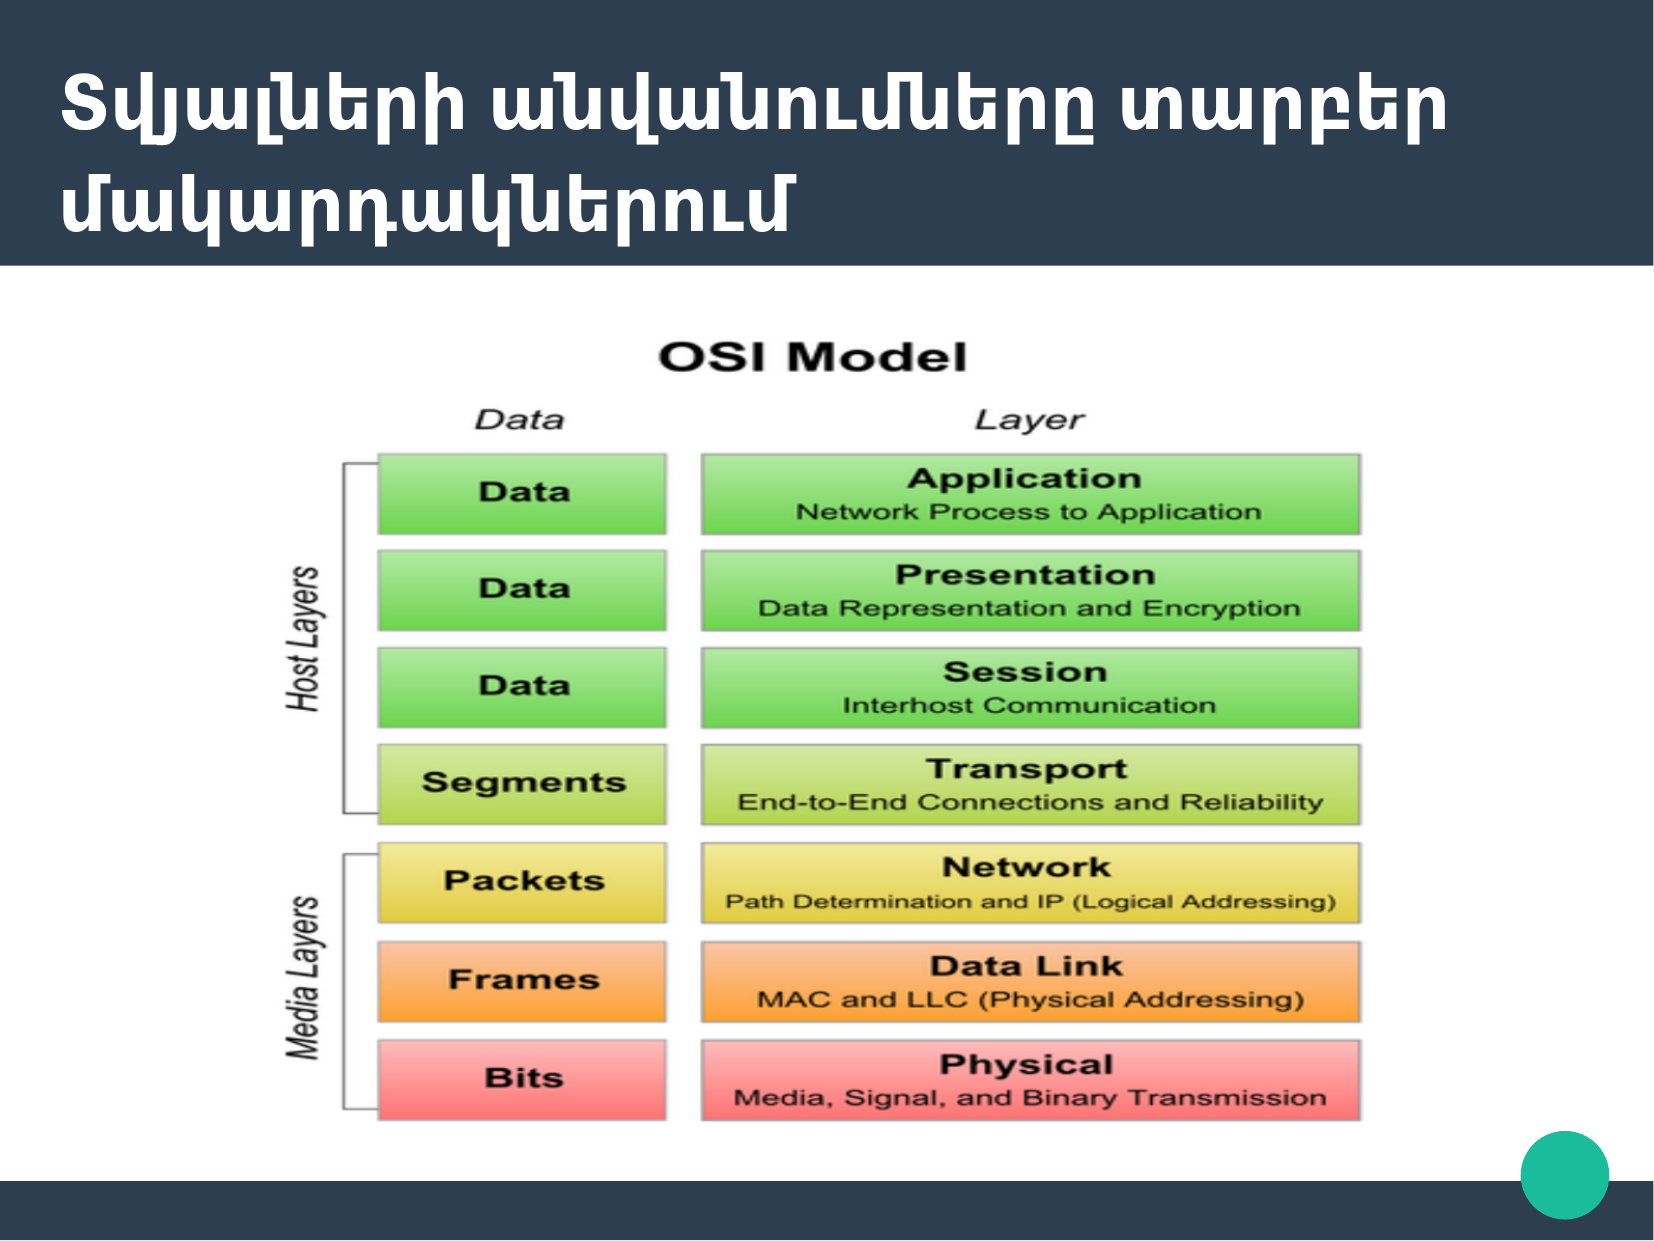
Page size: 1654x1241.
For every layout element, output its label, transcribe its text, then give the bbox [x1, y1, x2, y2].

title Տվյալների անվանումները տարբեր մակարդակներում [59, 49, 1595, 207]
picture [246, 324, 1407, 1152]
